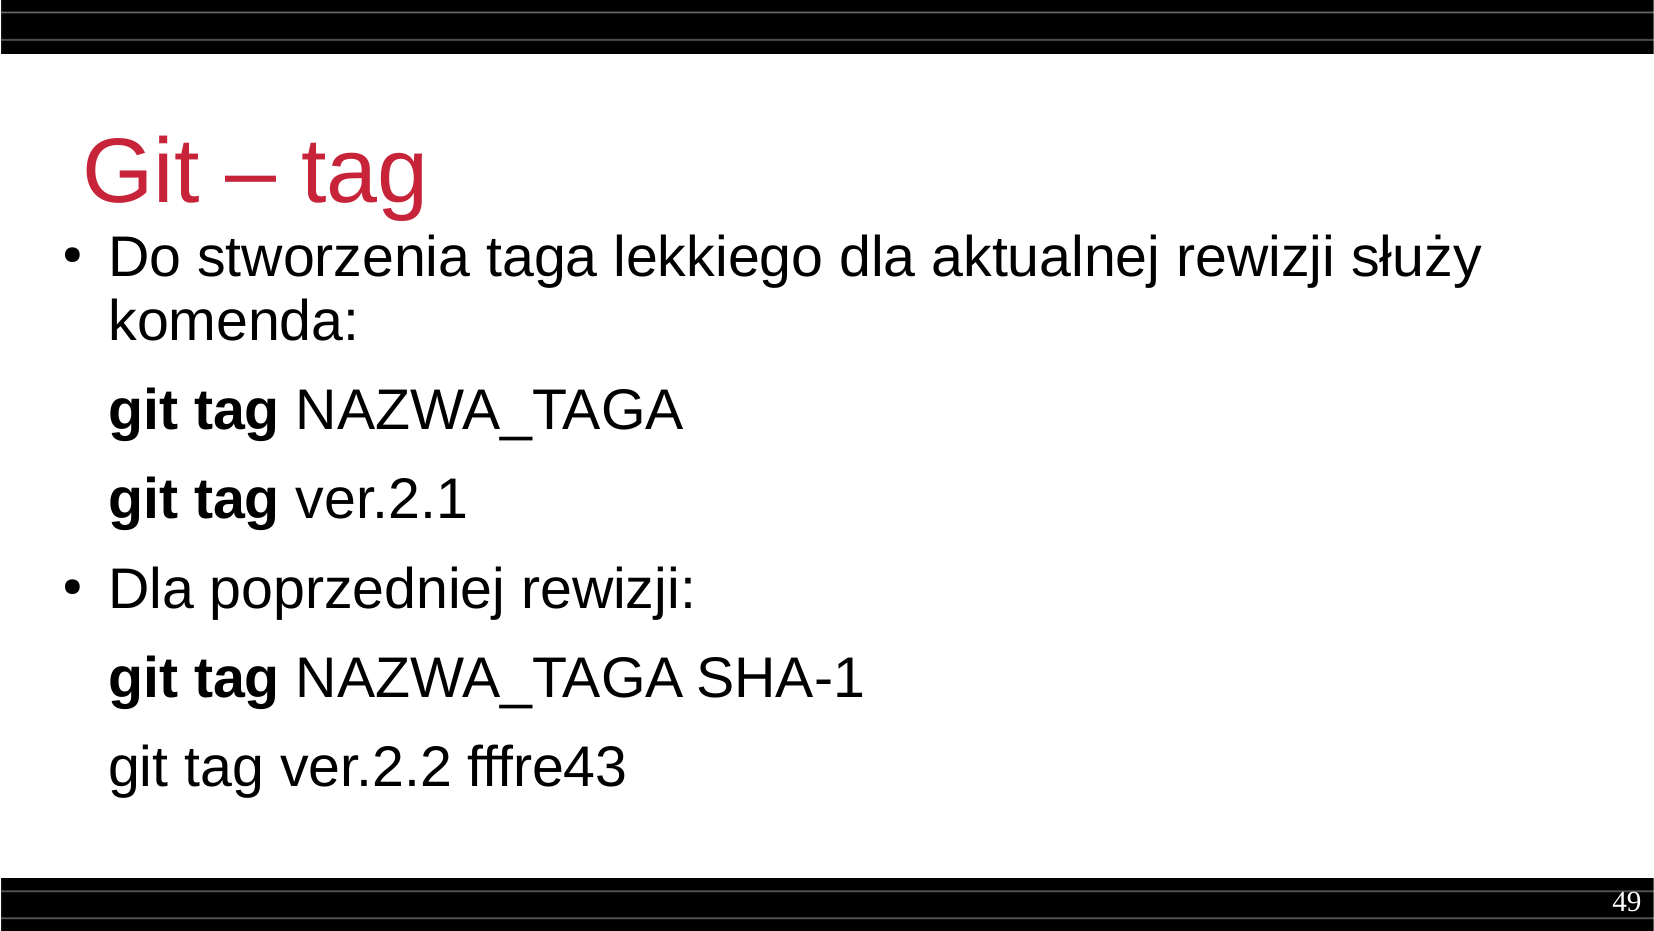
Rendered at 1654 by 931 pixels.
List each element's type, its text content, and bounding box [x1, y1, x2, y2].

list Do stworzenia taga lekkiego dla aktualnej rewizji służy komenda: git tag NAZWA_TAGA git tag ver.2.1 Dla poprzedniej rewizji: git tag NAZWA_TAGA SHA-1 git tag ver.2.2 fffre43 [47, 224, 1536, 804]
picture [1, 0, 1654, 54]
title Git – tag [82, 92, 1571, 249]
picture [1, 878, 1654, 931]
